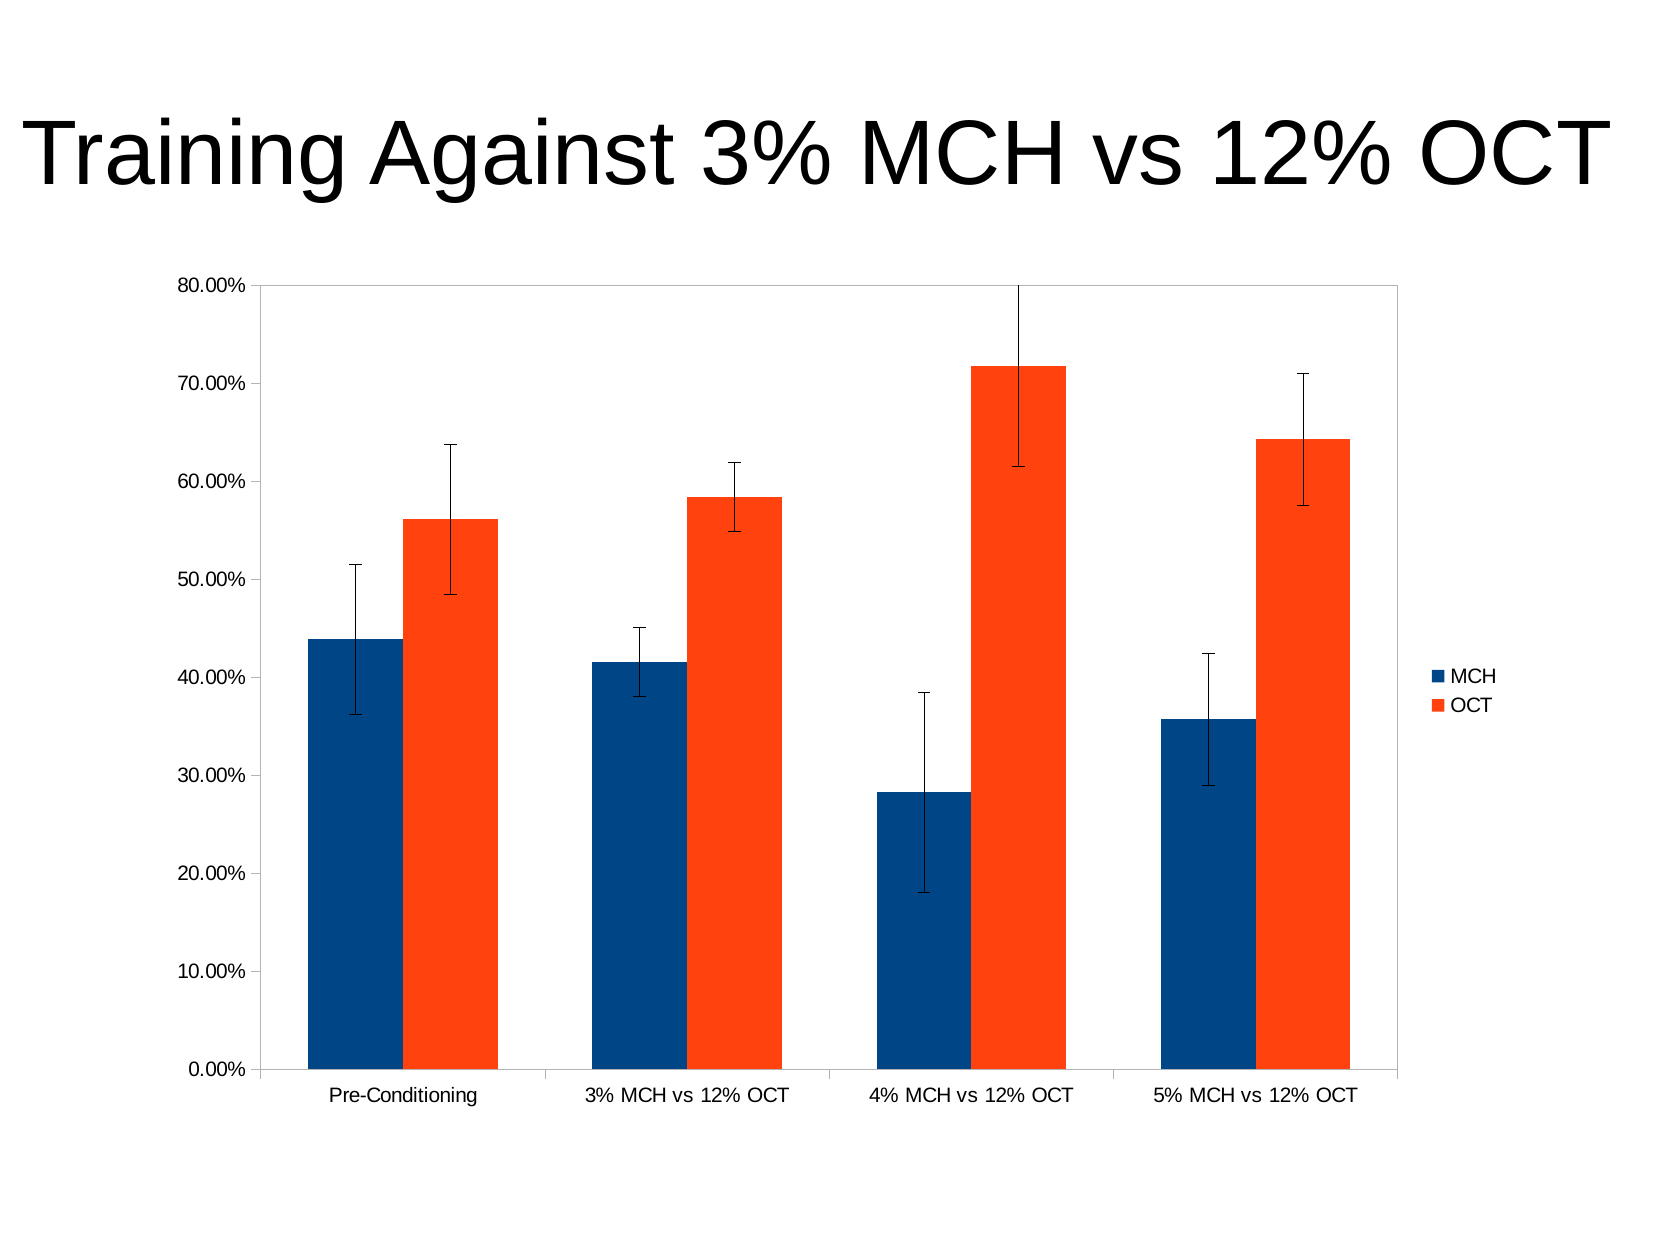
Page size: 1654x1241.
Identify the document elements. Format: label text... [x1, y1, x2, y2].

title Training Against 3% MCH vs 12% OCT [0, 49, 1636, 257]
chart [150, 256, 1516, 1126]
